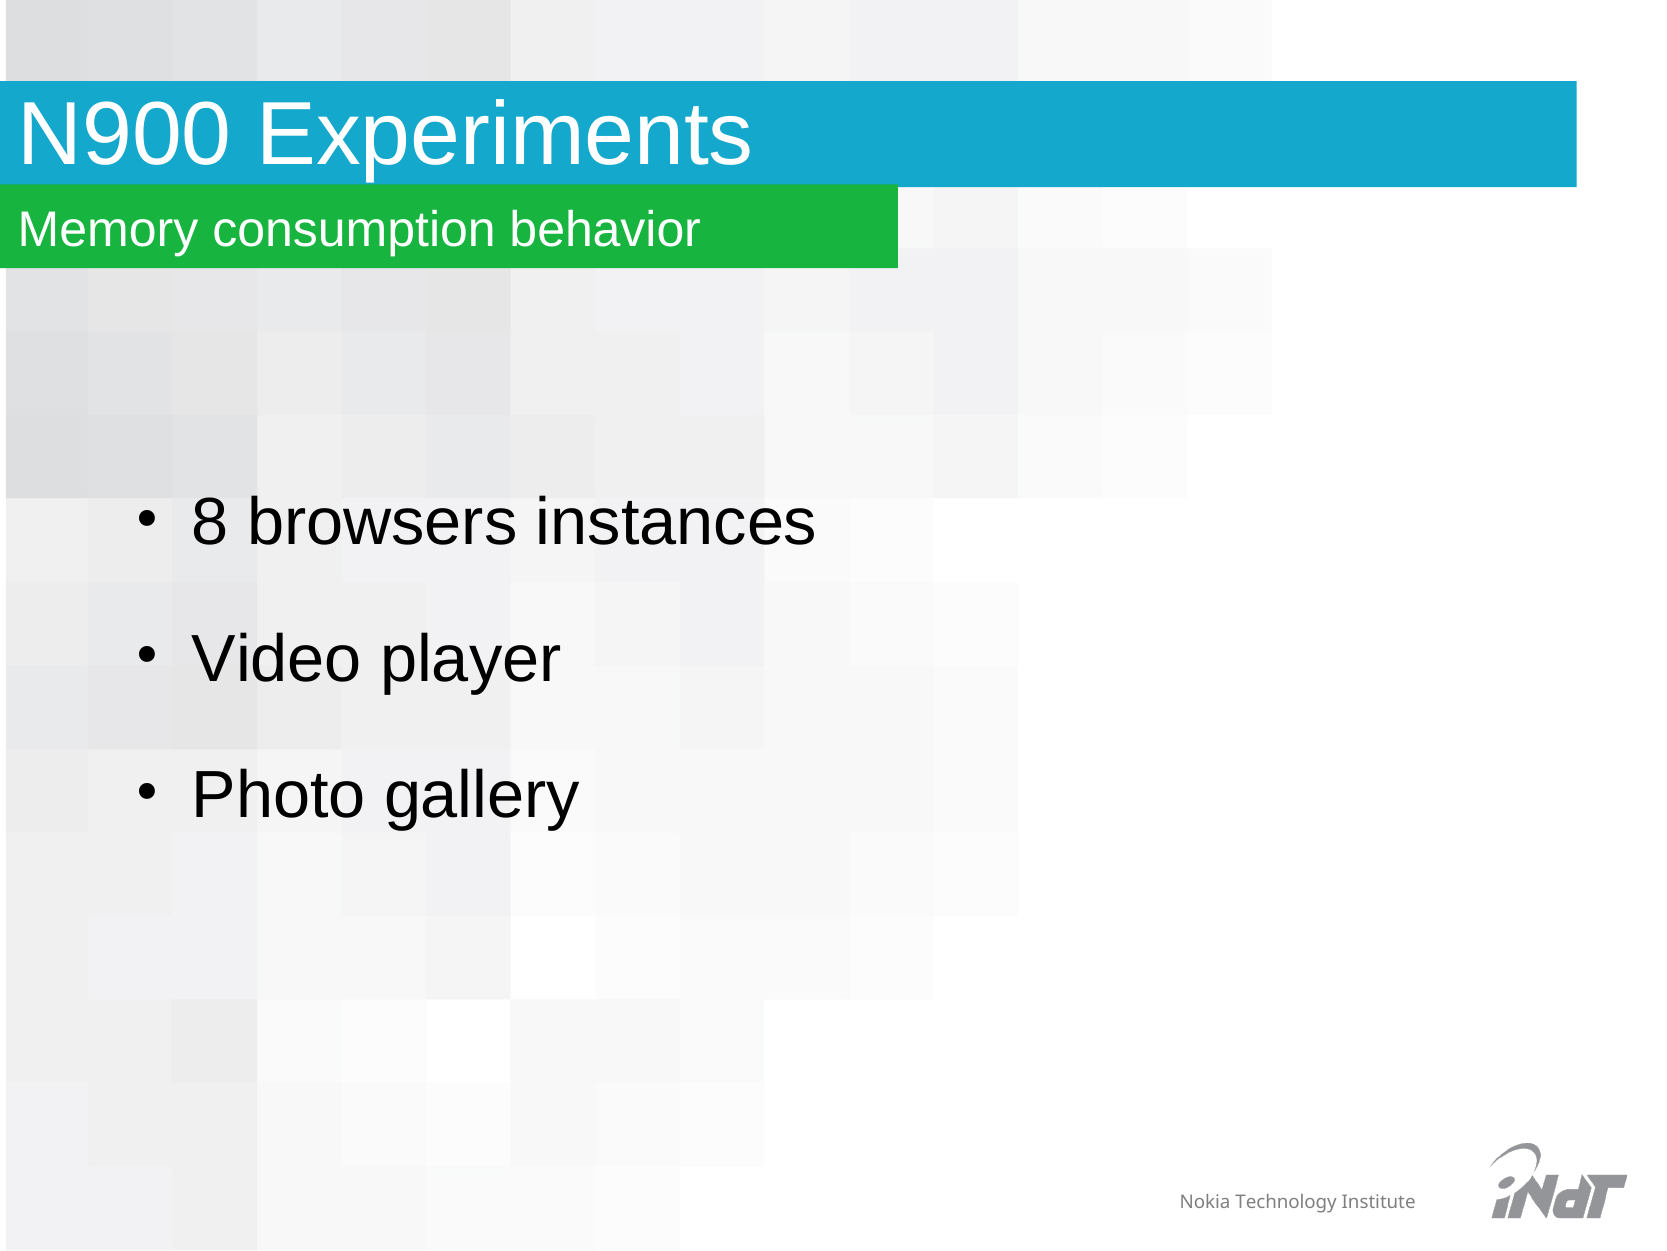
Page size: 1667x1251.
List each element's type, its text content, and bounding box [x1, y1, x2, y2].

picture [5, 0, 1667, 1251]
text_box Memory consumption behavior [0, 184, 898, 269]
title N900 Experiments [0, 81, 1577, 188]
list 8 browsers instances Video player Photo gallery [120, 333, 1538, 1247]
